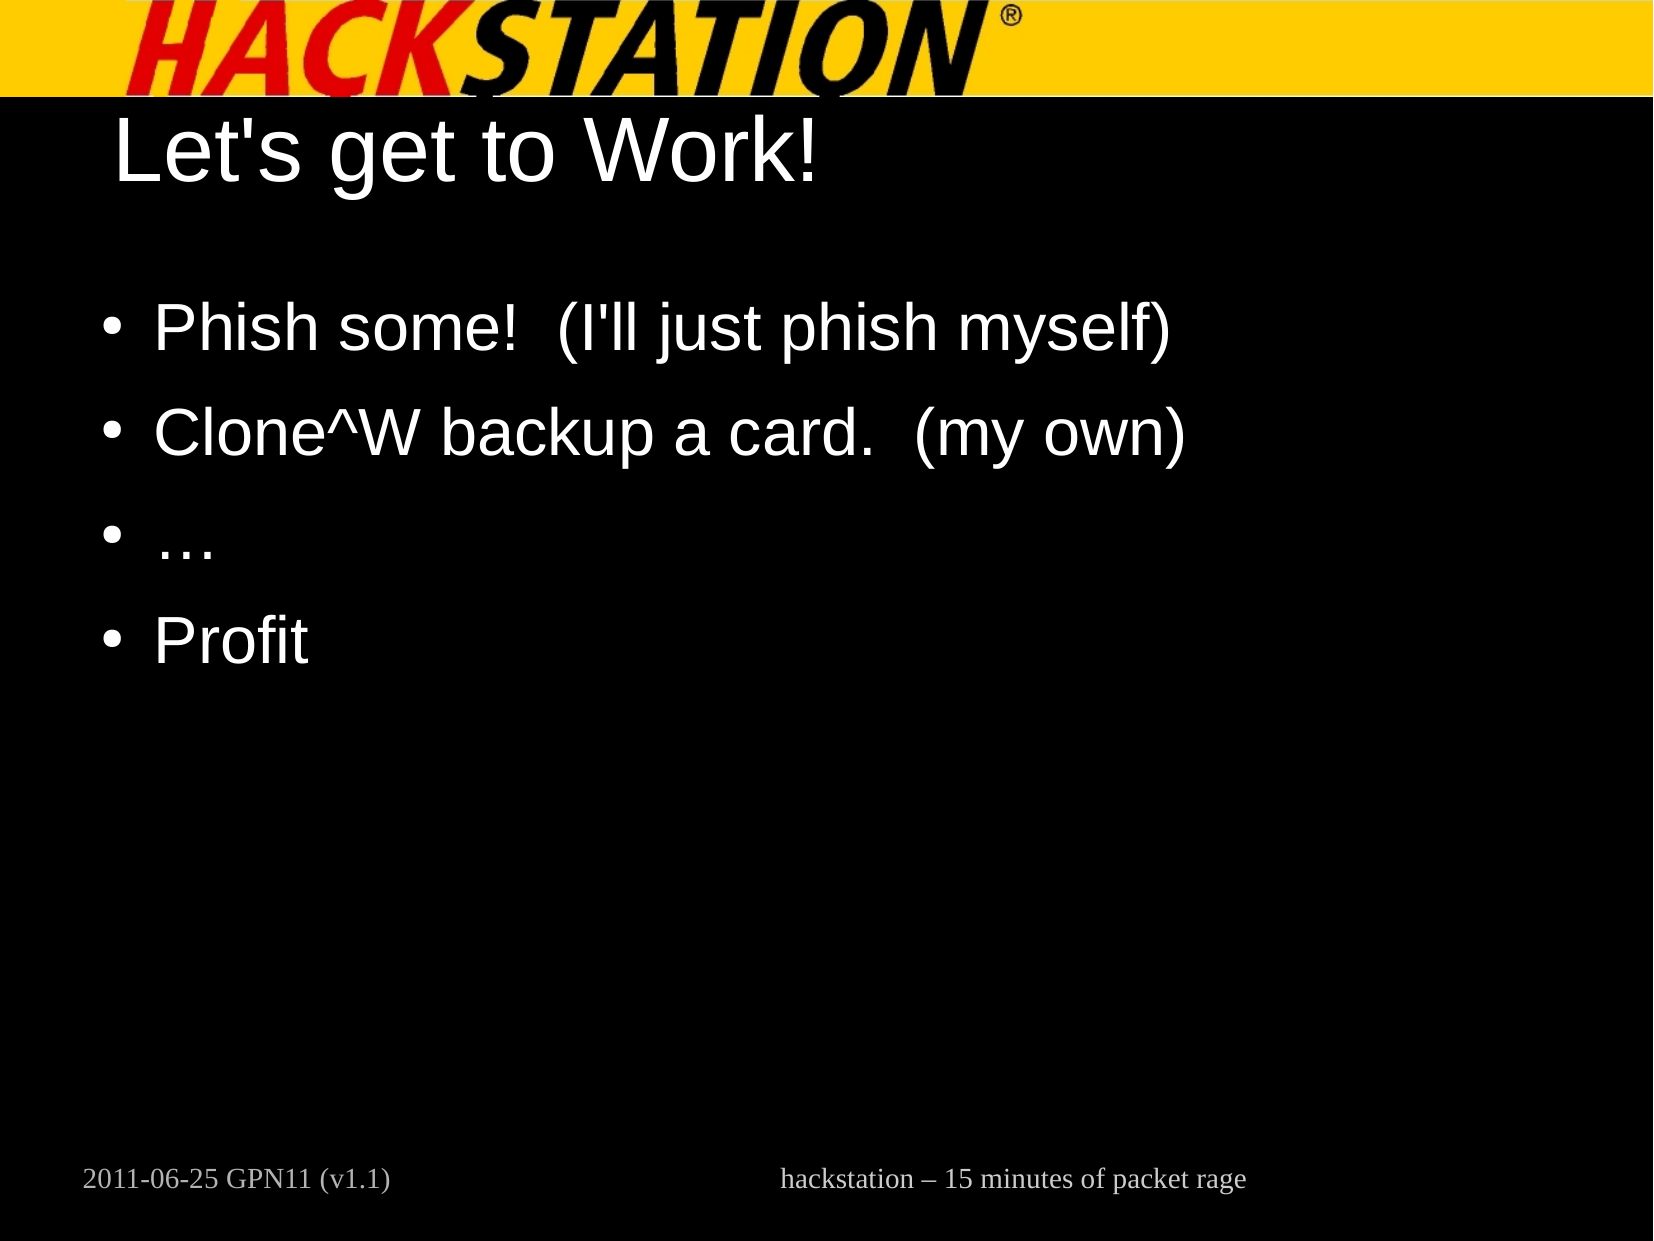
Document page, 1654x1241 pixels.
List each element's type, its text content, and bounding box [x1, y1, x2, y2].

title Let's get to Work! [112, 75, 1571, 226]
picture [0, 0, 1653, 97]
list Phish some! (I'll just phish myself) Clone^W backup a card. (my own) … Profit [82, 290, 1571, 1109]
